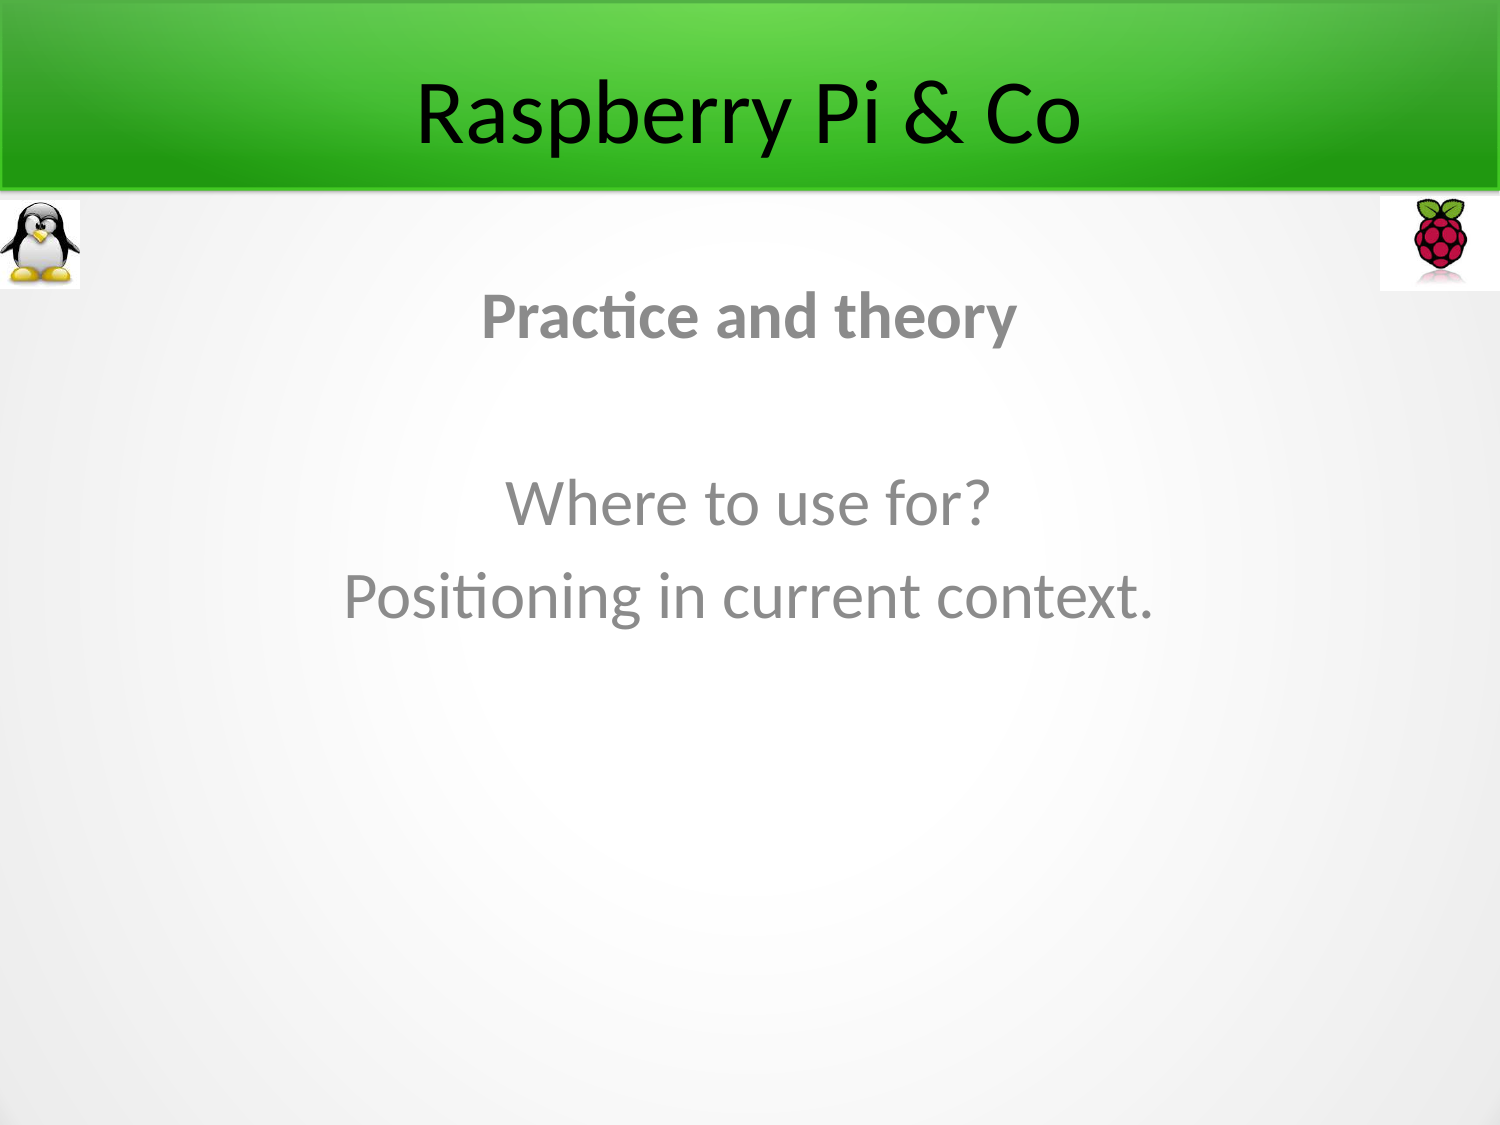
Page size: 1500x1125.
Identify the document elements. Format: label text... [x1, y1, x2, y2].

list Practice and theory Where to use for? Positioning in current context. [75, 271, 1426, 924]
picture [1380, 196, 1500, 291]
title Raspberry Pi & Co [75, 42, 1426, 172]
picture [0, 200, 80, 289]
